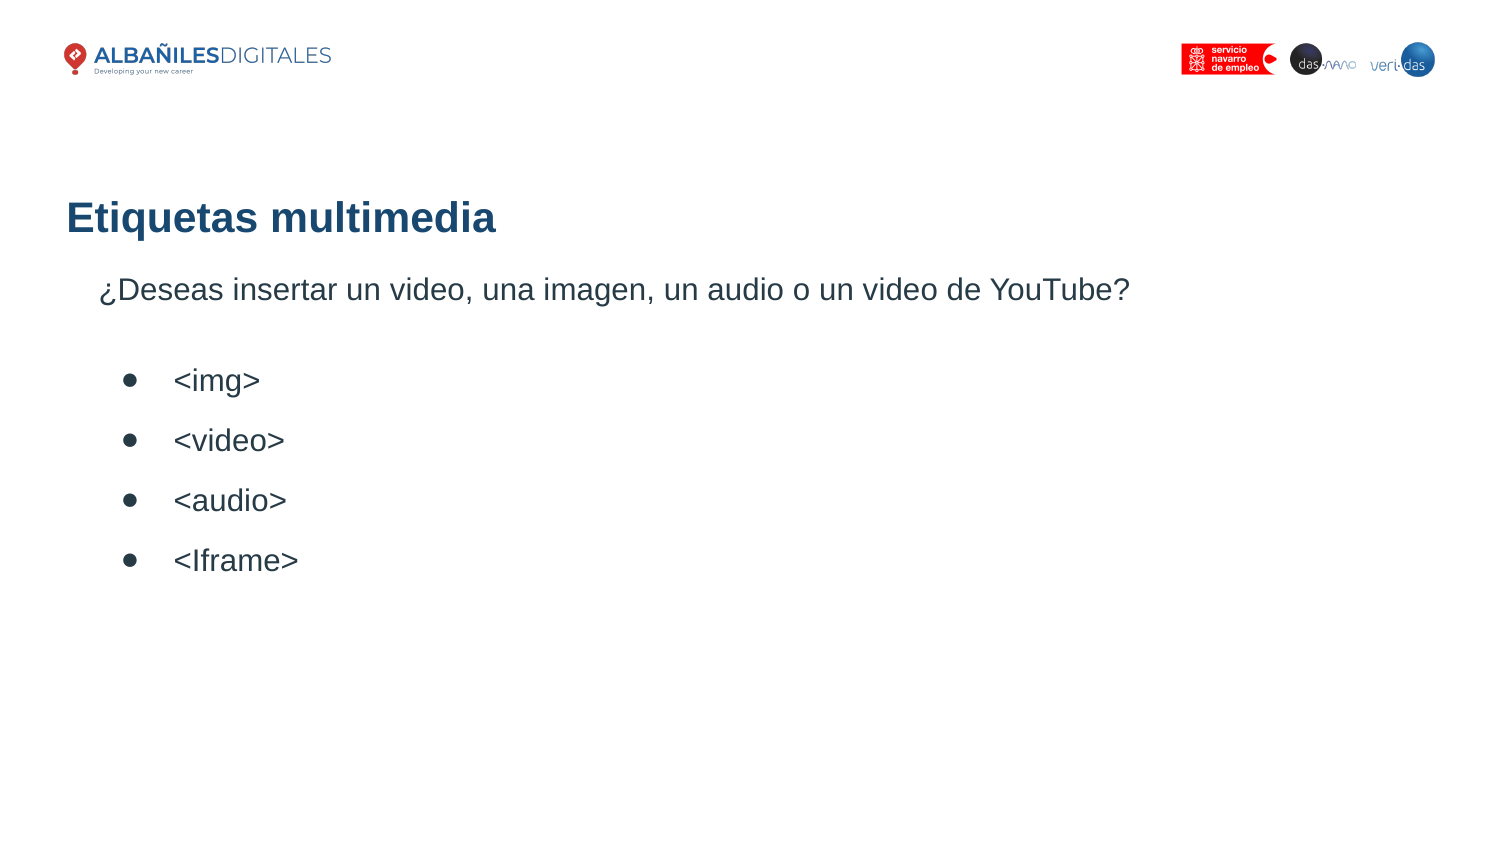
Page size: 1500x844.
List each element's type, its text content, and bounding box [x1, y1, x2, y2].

picture [1370, 42, 1435, 77]
text_box ¿Deseas insertar un video, una imagen, un audio o un video de YouTube? <img> <video> <audio> <Iframe> [83, 231, 1343, 684]
text_box Etiquetas multimedia [66, 179, 1010, 241]
picture [1181, 43, 1277, 75]
picture [64, 43, 332, 75]
picture [1290, 43, 1356, 75]
